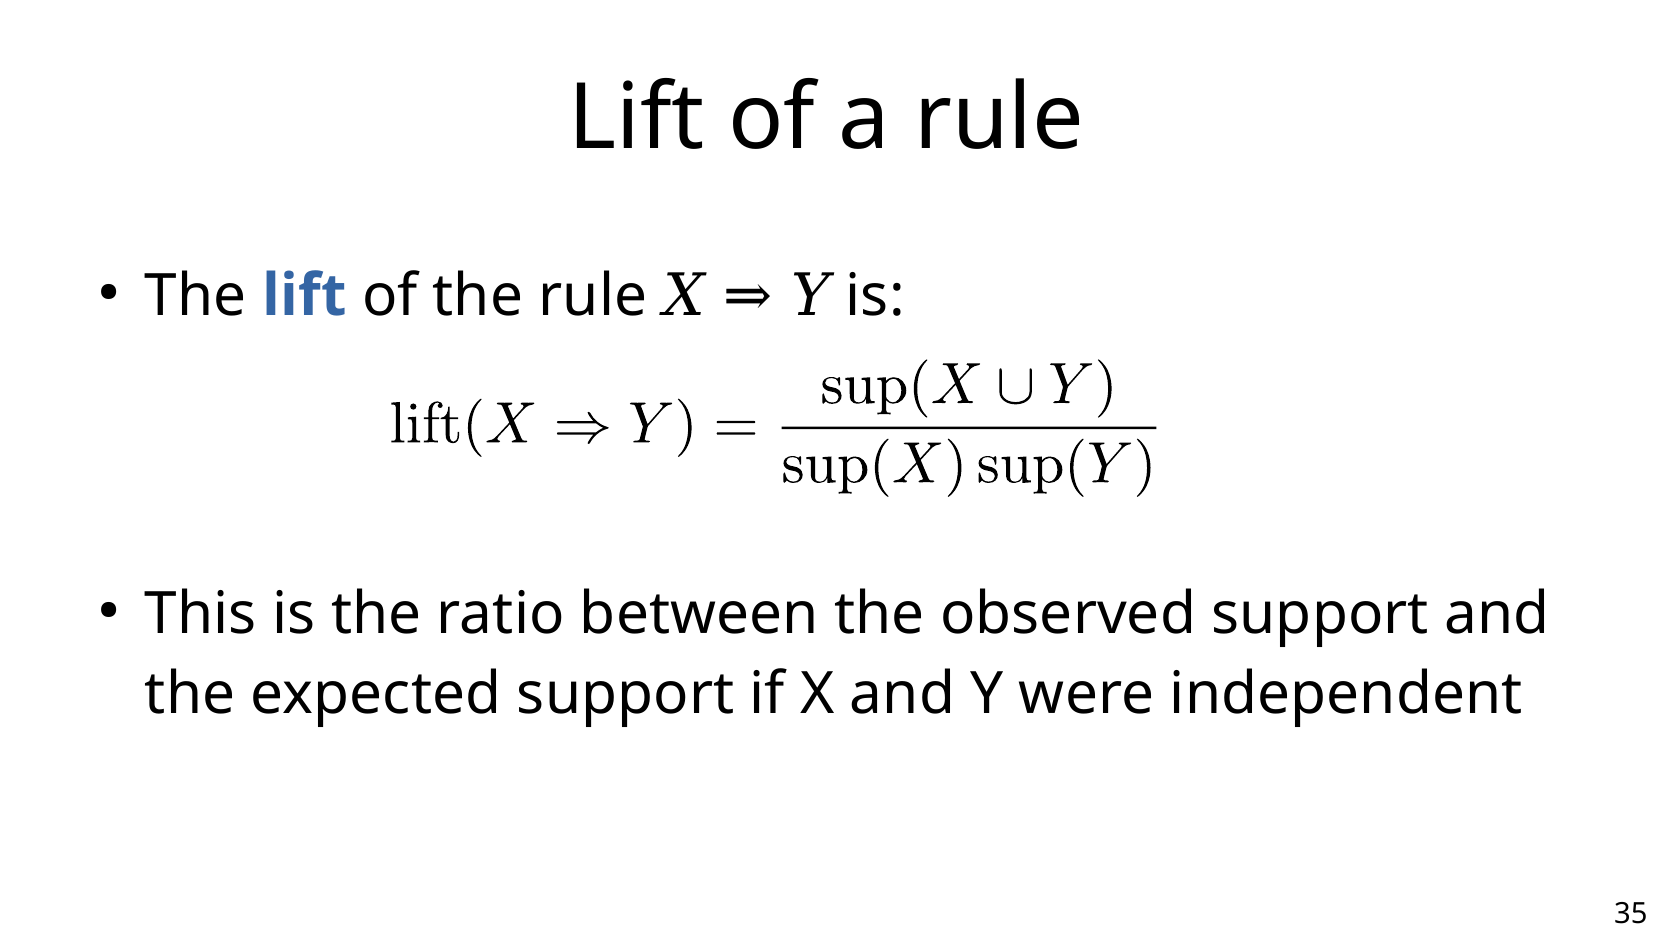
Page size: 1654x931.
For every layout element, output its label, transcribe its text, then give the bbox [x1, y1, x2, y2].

title Lift of a rule [82, 1, 1571, 226]
list The lift of the rule X ⇒ Y is: This is the ratio between the observed support and the expected support if X and Y were independent [82, 253, 1571, 793]
text_box [389, 359, 1157, 497]
